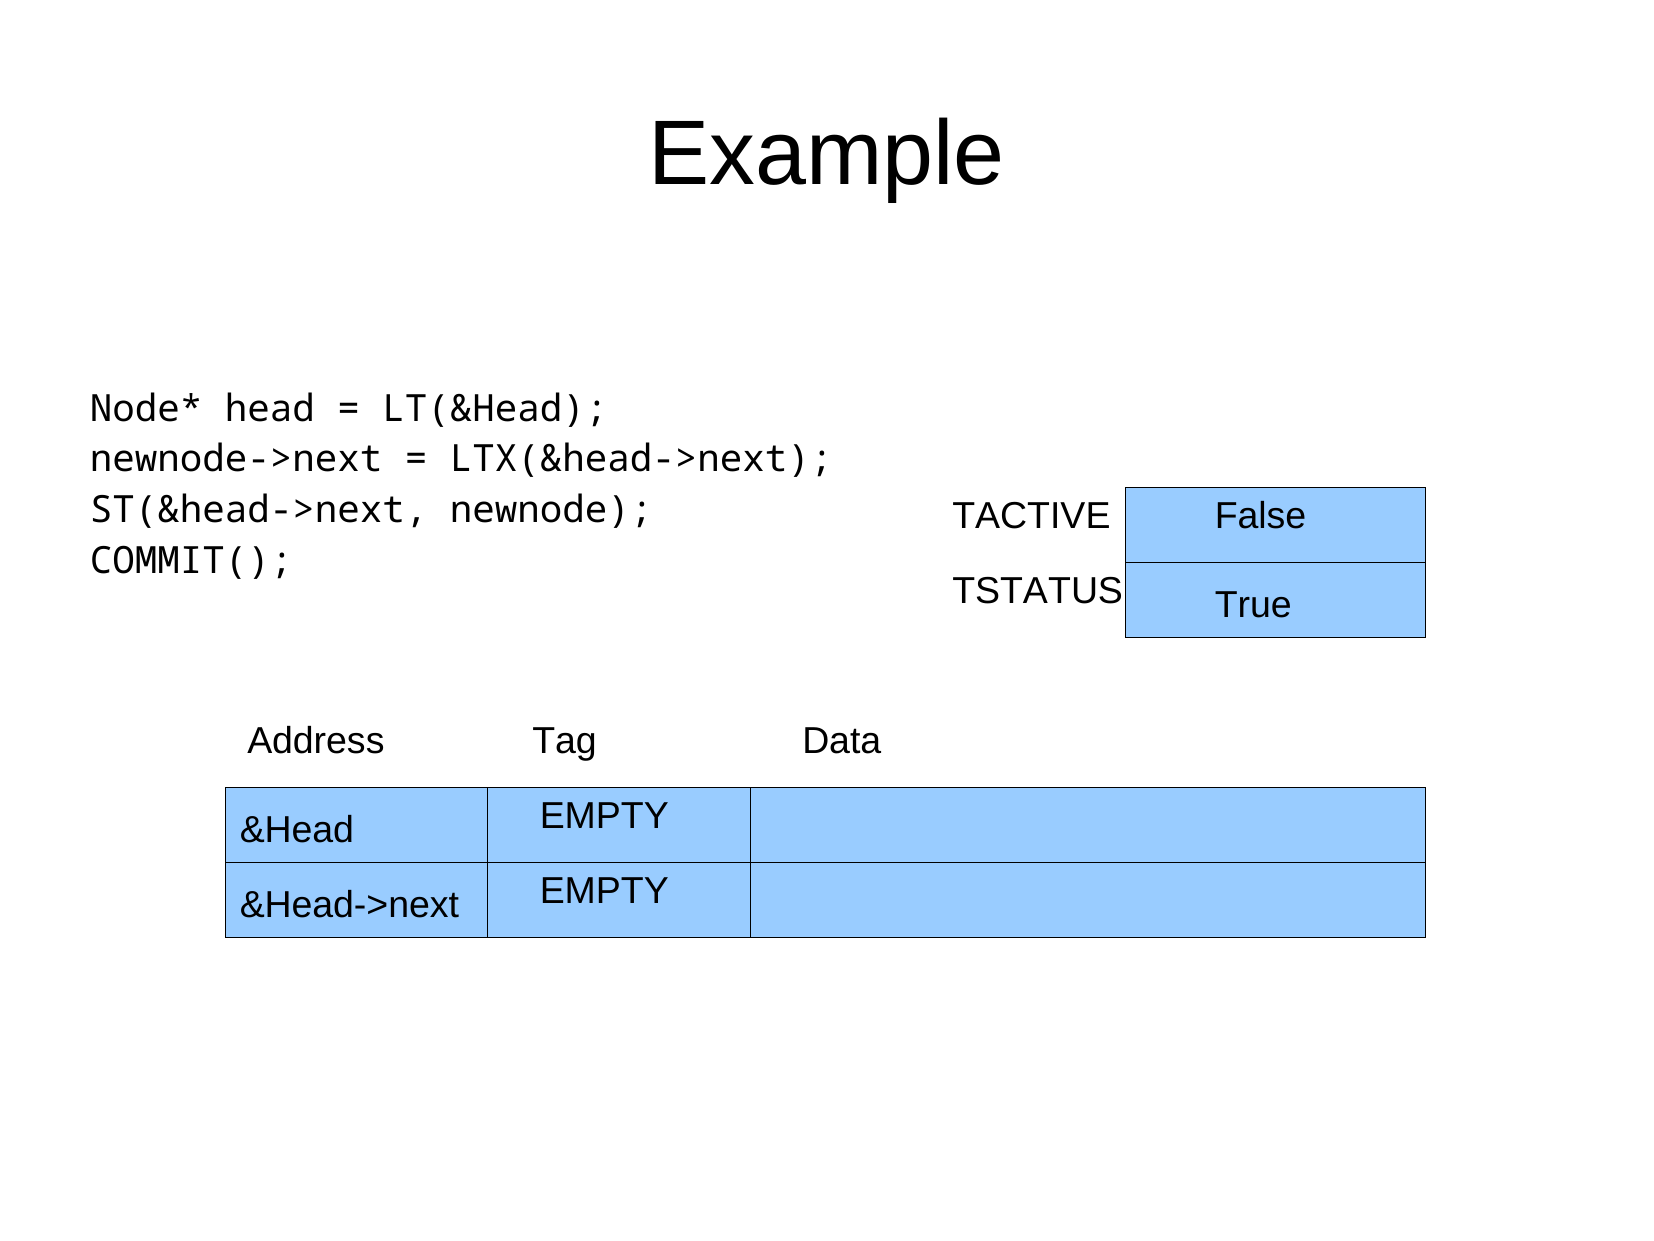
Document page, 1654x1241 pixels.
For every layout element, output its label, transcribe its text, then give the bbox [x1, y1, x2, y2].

text_box &Head->next [225, 875, 435, 938]
text_box [1125, 487, 1426, 638]
text_box Address [232, 712, 376, 775]
text_box [488, 787, 750, 938]
text_box TACTIVE [937, 487, 1097, 550]
text_box Tag [517, 712, 601, 775]
text_box Data [787, 712, 882, 775]
text_box [225, 787, 487, 938]
text_box False [1200, 487, 1305, 550]
text_box EMPTY [525, 787, 661, 850]
title Example [82, 49, 1571, 257]
text_box [751, 750, 1426, 938]
text_box True [1200, 575, 1293, 638]
text_box TSTATUS [937, 562, 1108, 625]
text_box EMPTY [525, 862, 661, 925]
text_box Node* head = LT(&Head); newnode->next = LTX(&head->next); ST(&head->next, newnode); COMMIT(); [75, 373, 863, 563]
text_box &Head [225, 800, 349, 863]
